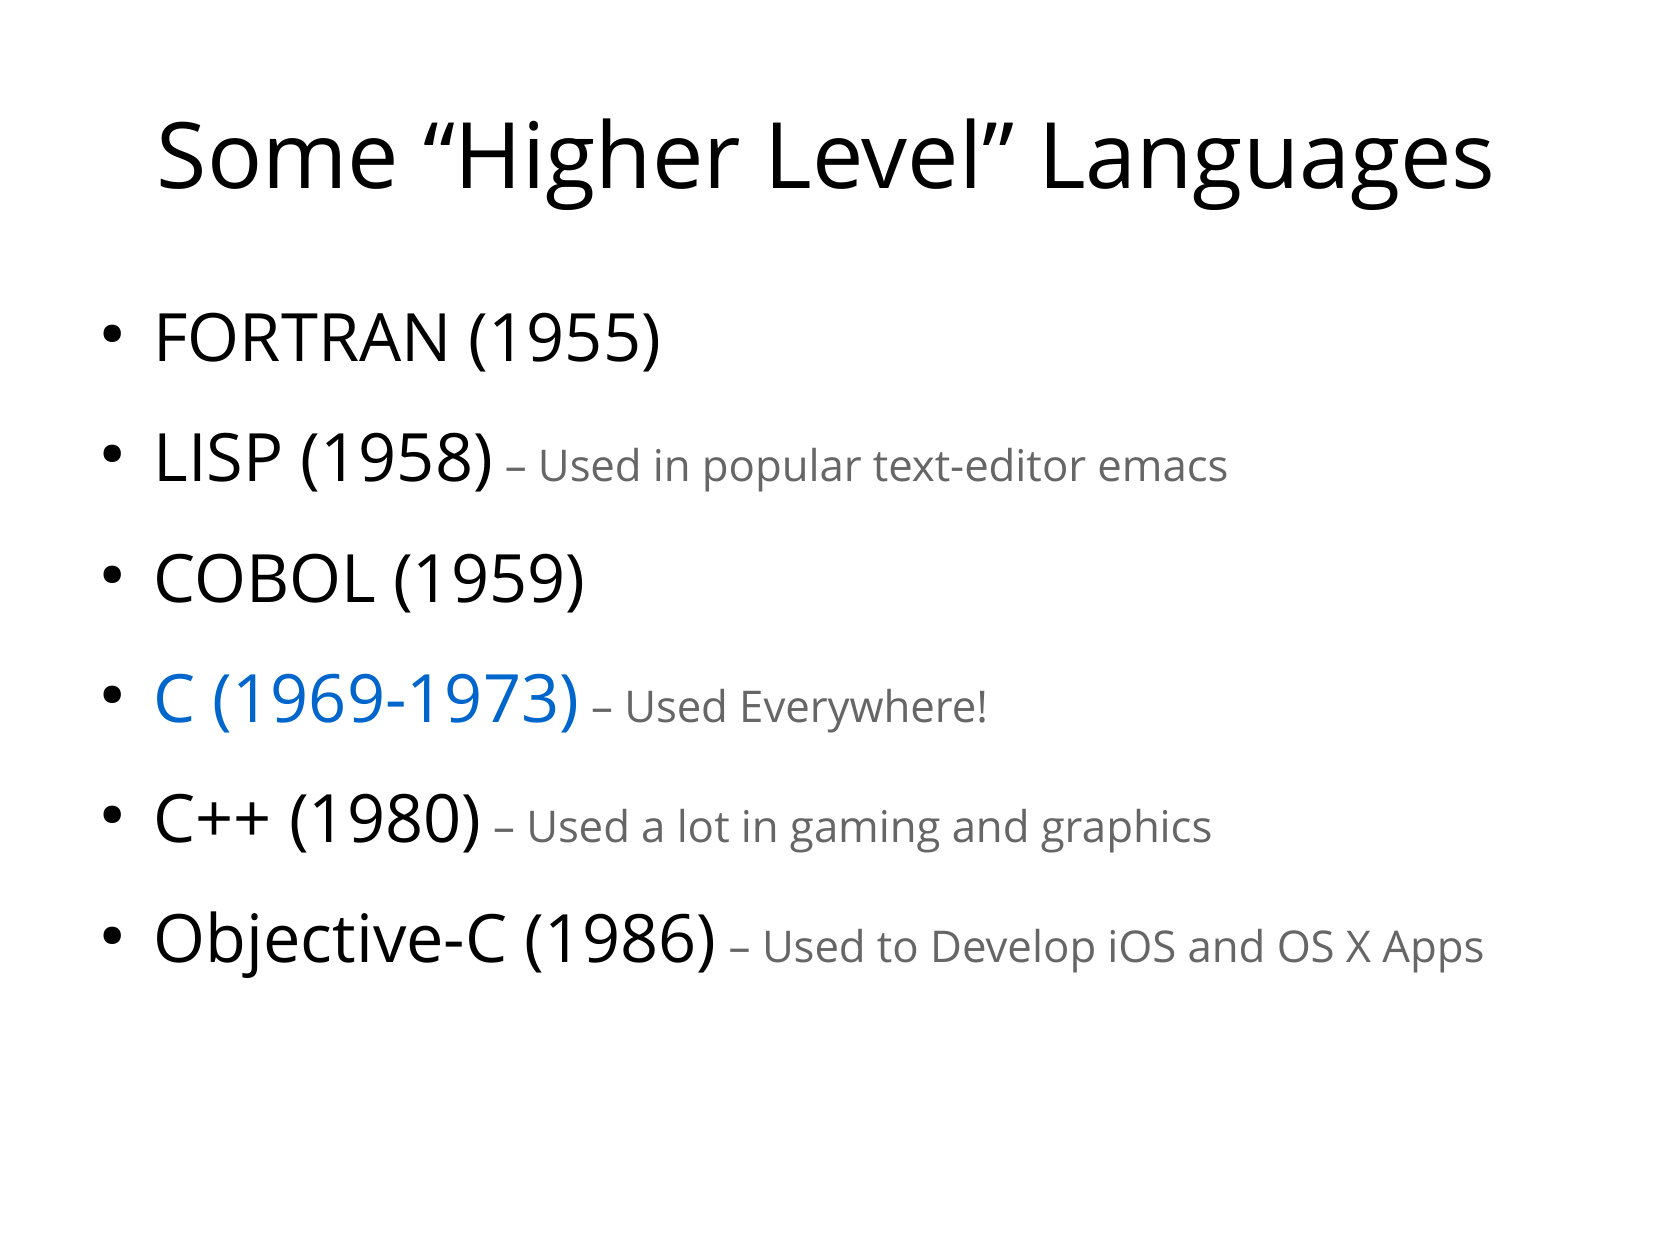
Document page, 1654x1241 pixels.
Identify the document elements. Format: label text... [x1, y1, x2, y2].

title Some “Higher Level” Languages [82, 49, 1571, 257]
list FORTRAN (1955) LISP (1958) – Used in popular text-editor emacs COBOL (1959) C (1969-1973) – Used Everywhere! C++ (1980) – Used a lot in gaming and graphics Objective-C (1986) – Used to Develop iOS and OS X Apps [82, 290, 1571, 1010]
